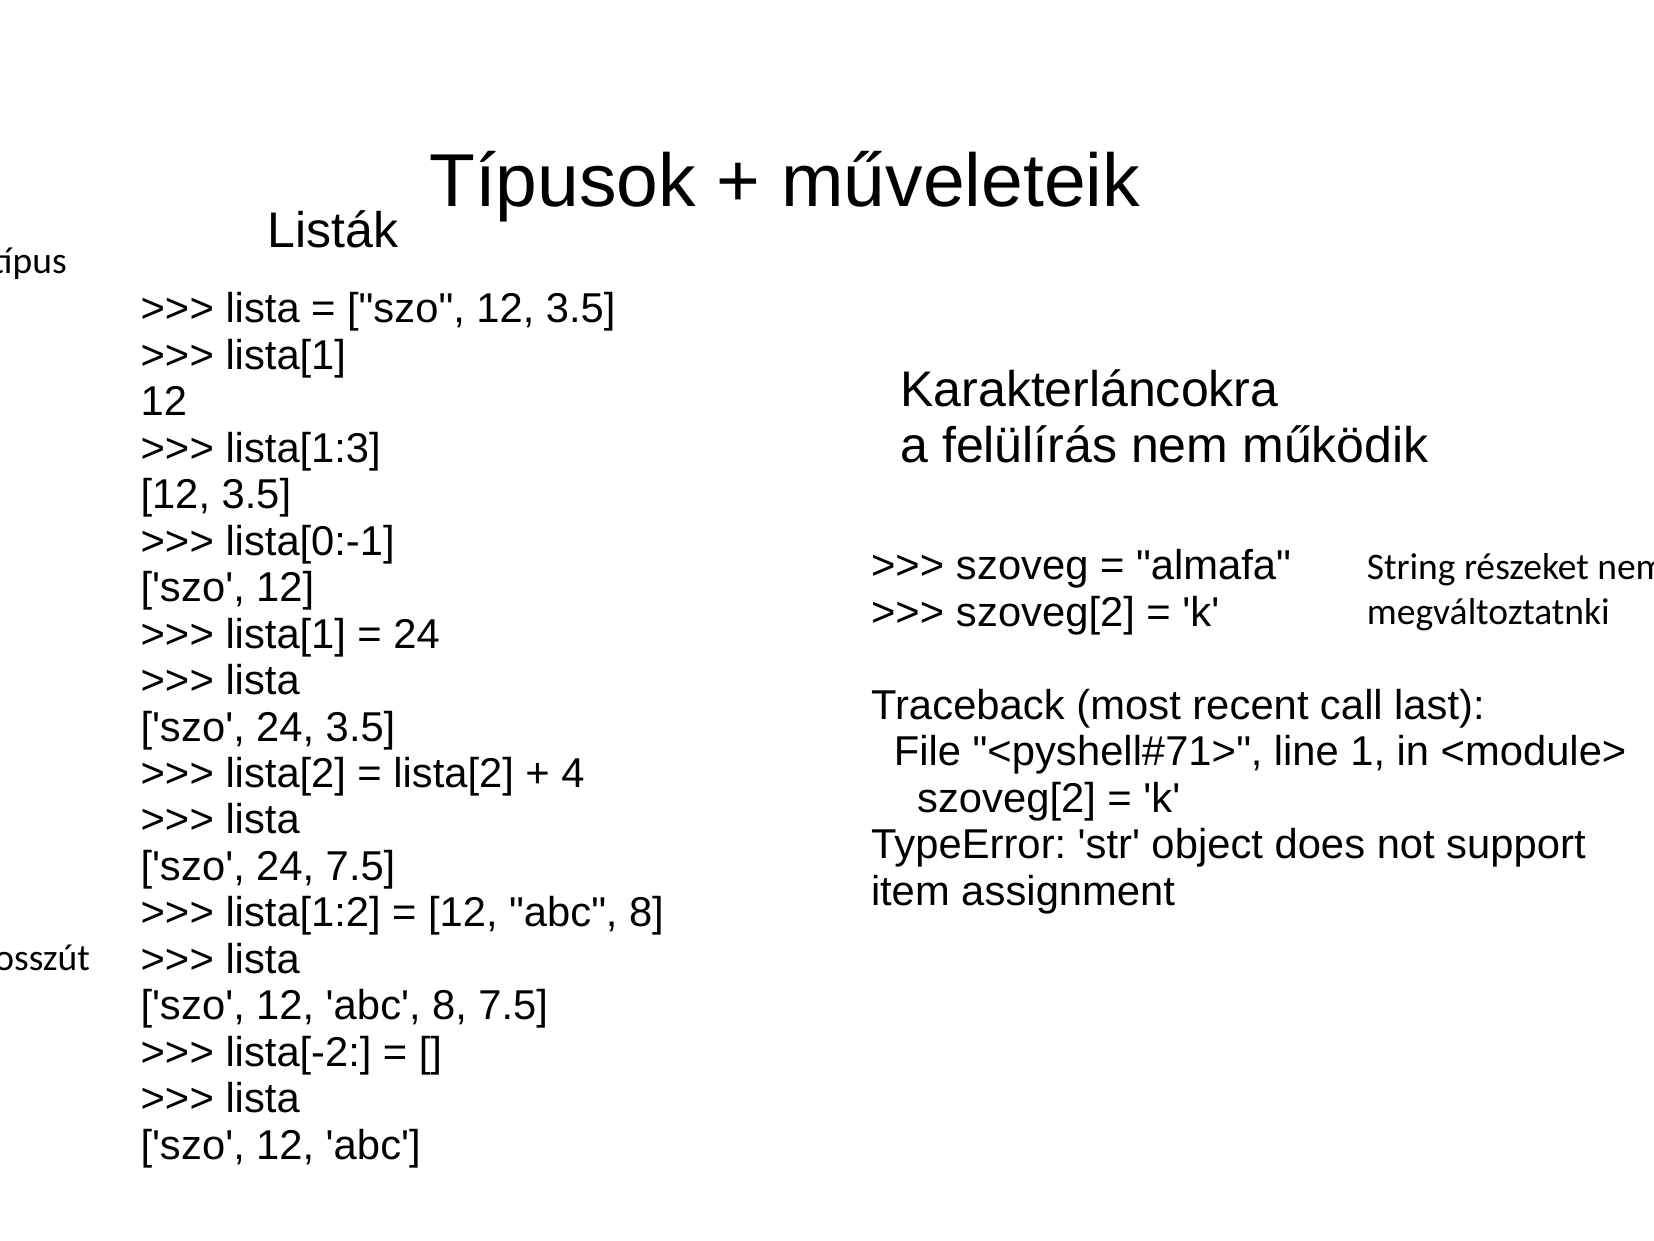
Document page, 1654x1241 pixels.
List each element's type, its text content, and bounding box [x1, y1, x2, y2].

text_box >>> szoveg = "almafa" >>> szoveg[2] = 'k' Traceback (most recent call last): File "<pyshell#71>", line 1, in <module> szoveg[2] = 'k' TypeError: 'str' object does not support item assignment [856, 534, 1642, 926]
text_box String részeket nem tud megváltoztatnki [1351, 534, 1654, 641]
text_box Karakterláncokra a felülírás nem működik [885, 354, 1444, 482]
text_box 1 hosszú lista helyére 3 hosszút [0, 925, 126, 987]
text_box Típusok + műveleteik [414, 88, 1182, 188]
text_box >>> lista = ["szo", 12, 3.5] >>> lista[1] 12 >>> lista[1:3] [12, 3.5] >>> lista[0:-1] ['szo', 12] >>> lista[1] = 24 >>> lista ['szo', 24, 3.5] >>> lista[2] = lista[2] + 4 >>> lista ['szo', 24, 7.5] >>> lista[1:2] = [12, "abc", 8] >>> lista ['szo', 12, 'abc', 8, 7.5] >>> lista[-2:] = [] >>> lista ['szo', 12, 'abc'] [125, 277, 680, 1186]
text_box akárhány akármilyen típus [0, 228, 109, 290]
text_box Listák [253, 195, 414, 267]
